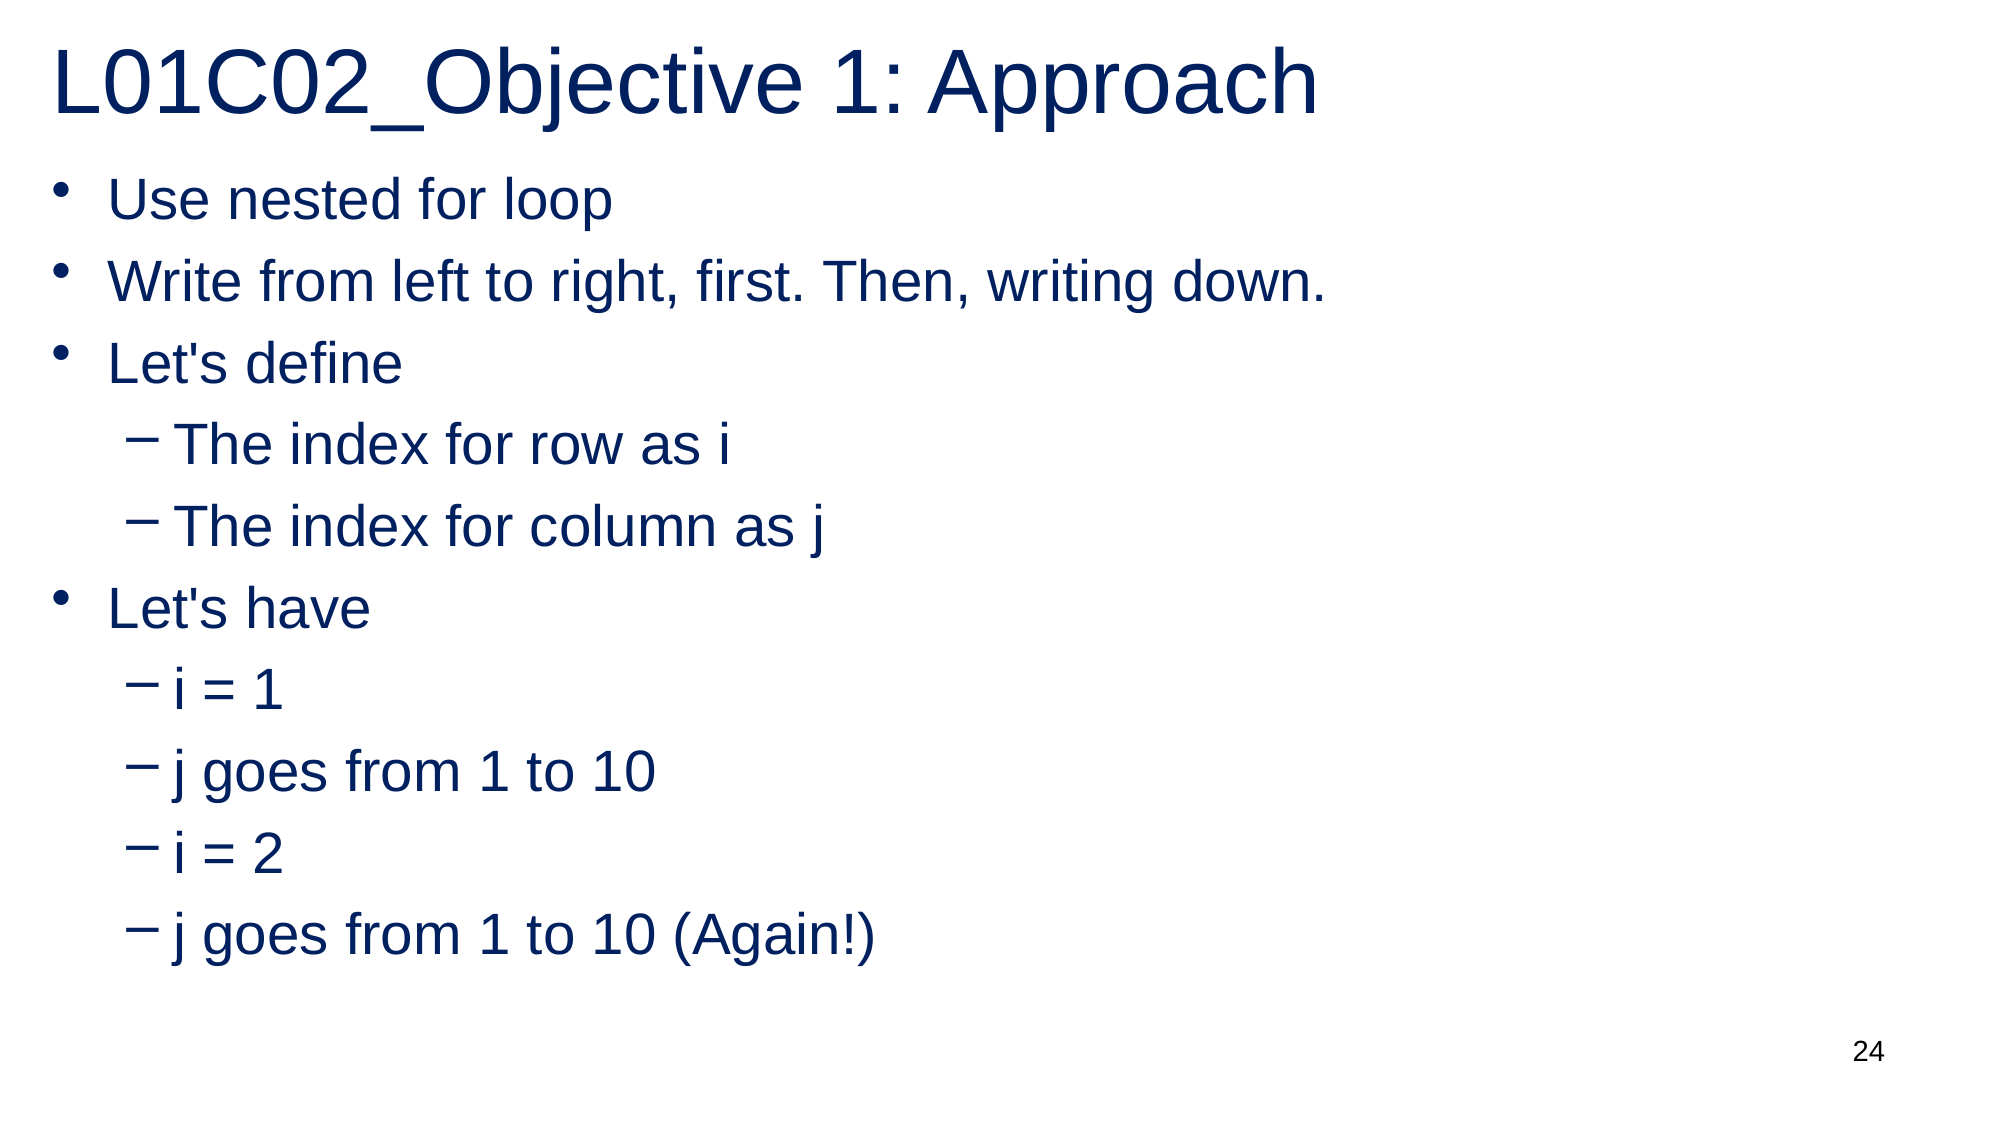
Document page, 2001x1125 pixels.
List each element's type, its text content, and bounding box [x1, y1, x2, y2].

title L01C02_Objective 1: Approach [36, 28, 1968, 126]
list Use nested for loop Write from left to right, first. Then, writing down. Let's define The index for row as i The index for column as j Let's have i = 1 j goes from 1 to 10 i = 2 j goes from 1 to 10 (Again!) [36, 154, 1970, 1096]
slide_number <number> [1433, 1024, 1900, 1103]
